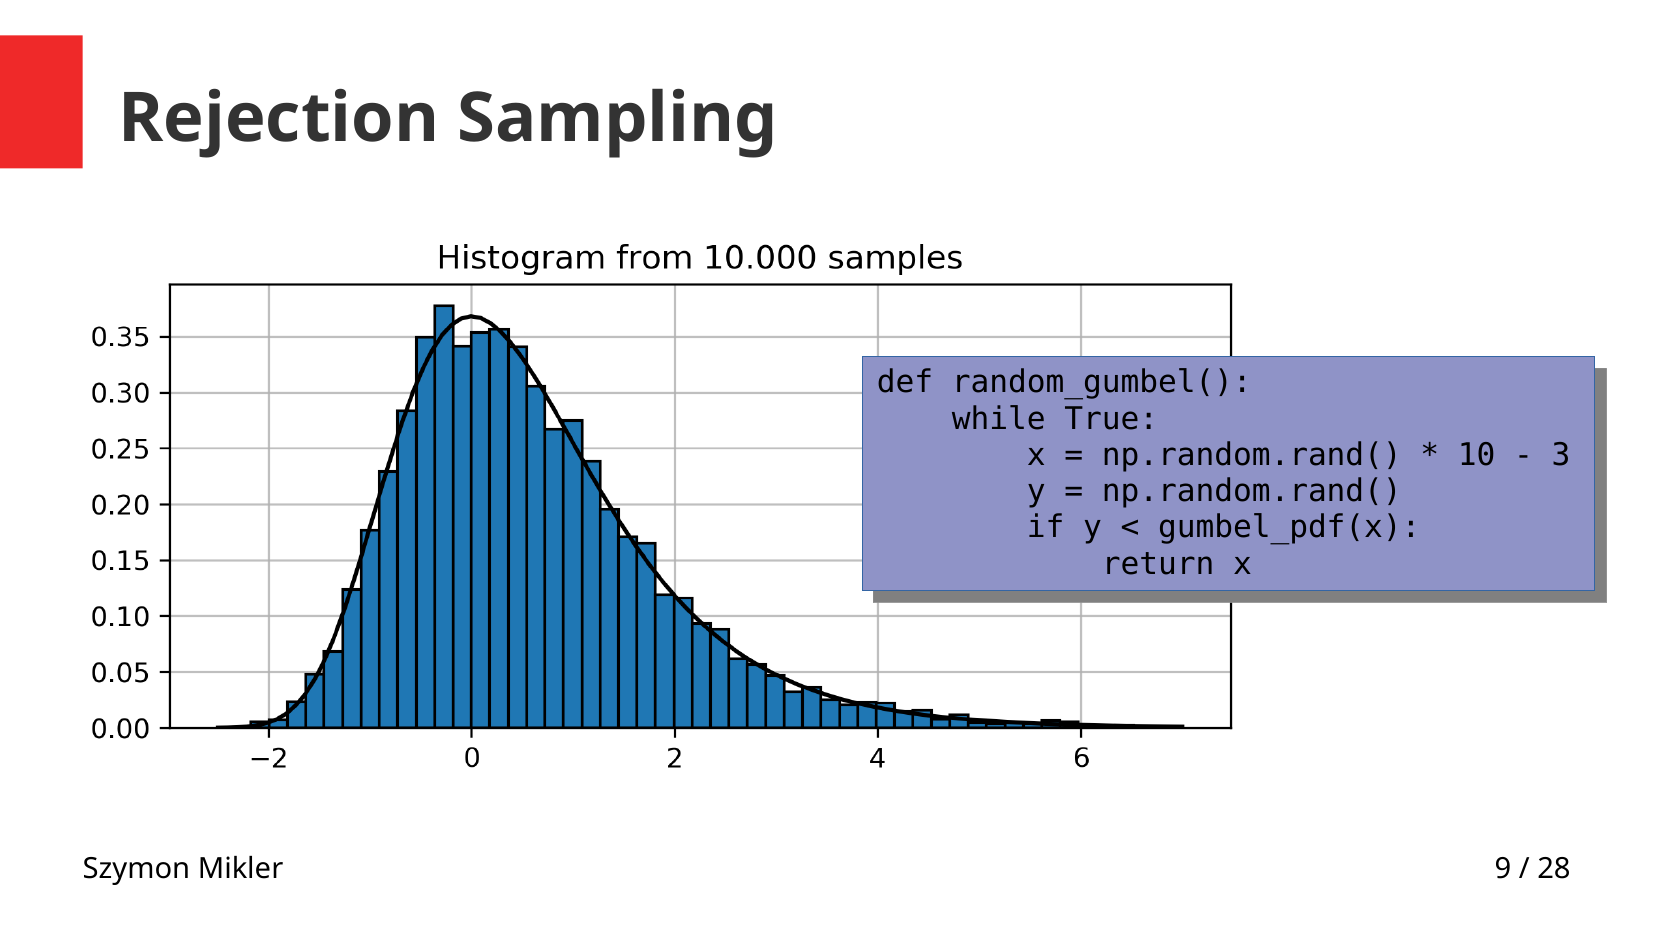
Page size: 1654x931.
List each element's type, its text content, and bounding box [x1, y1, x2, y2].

title Rejection Sampling [118, 37, 1571, 193]
text_box def random_gumbel(): while True: x = np.random.rand() * 10 - 3 y = np.random.rand() if y < gumbel_pdf(x): return x [862, 356, 1595, 591]
picture [70, 224, 1252, 792]
